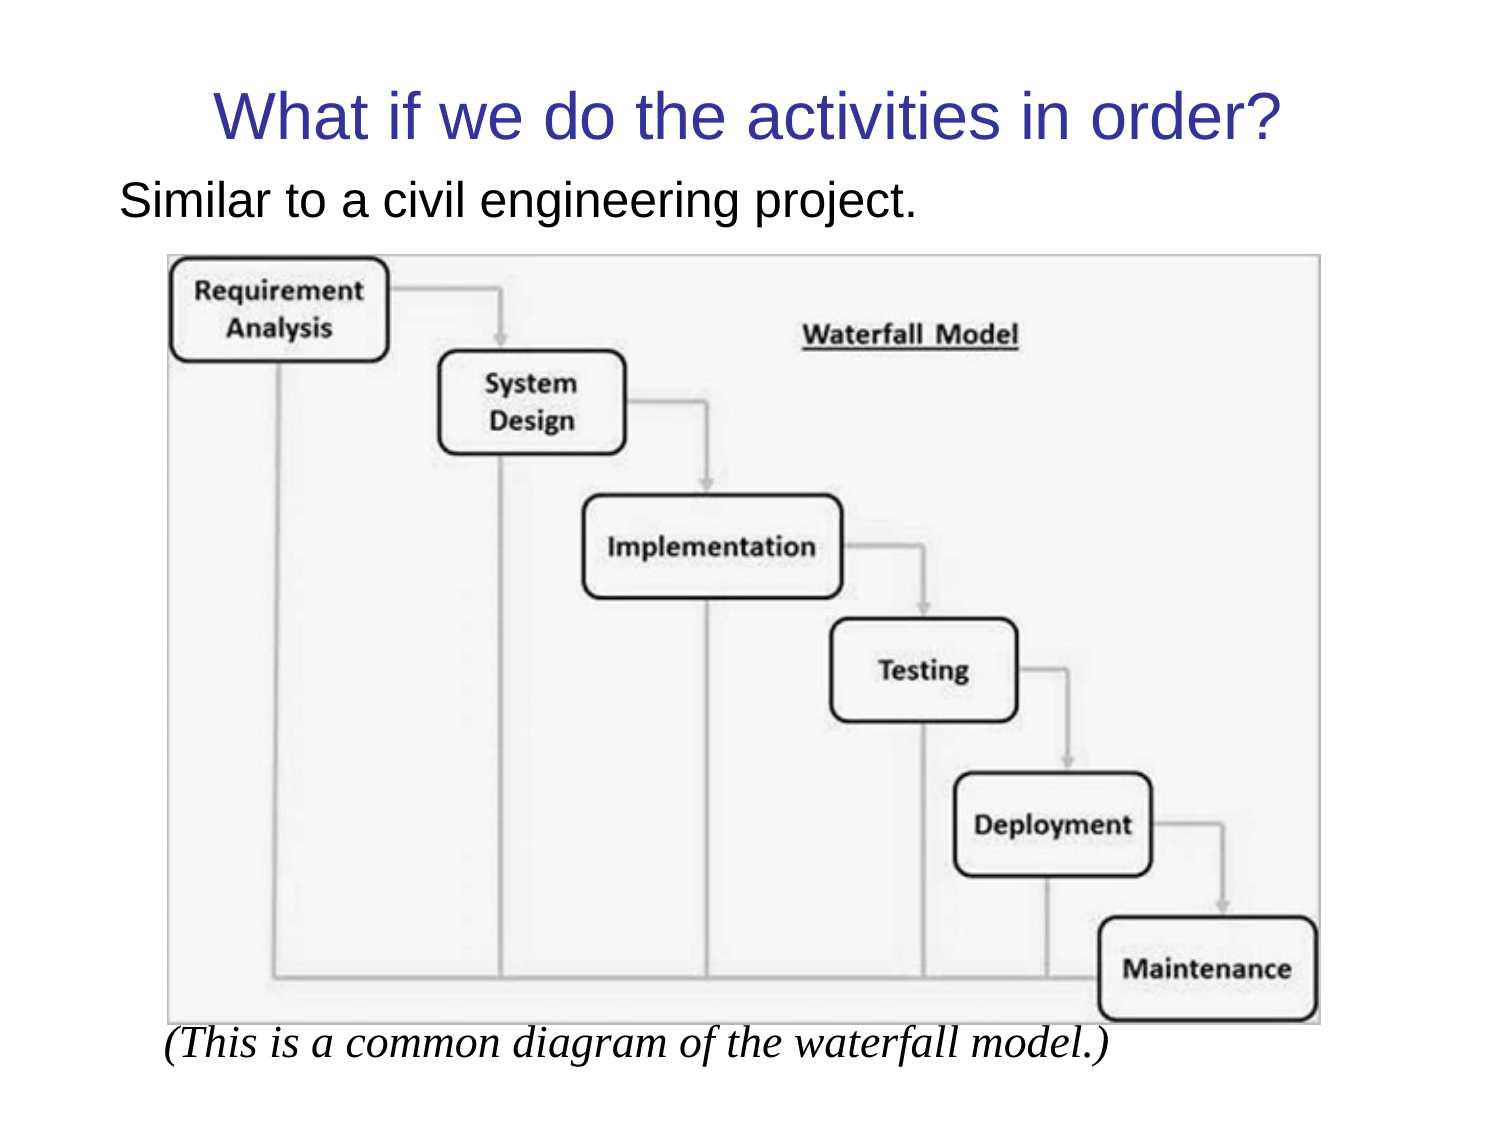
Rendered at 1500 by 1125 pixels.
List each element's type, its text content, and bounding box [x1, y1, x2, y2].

title What if we do the activities in order? [100, 42, 1398, 160]
picture [167, 254, 1321, 1026]
list Similar to a civil engineering project. [100, 160, 1398, 341]
text_box (This is a common diagram of the waterfall model.) [148, 1004, 1199, 1075]
